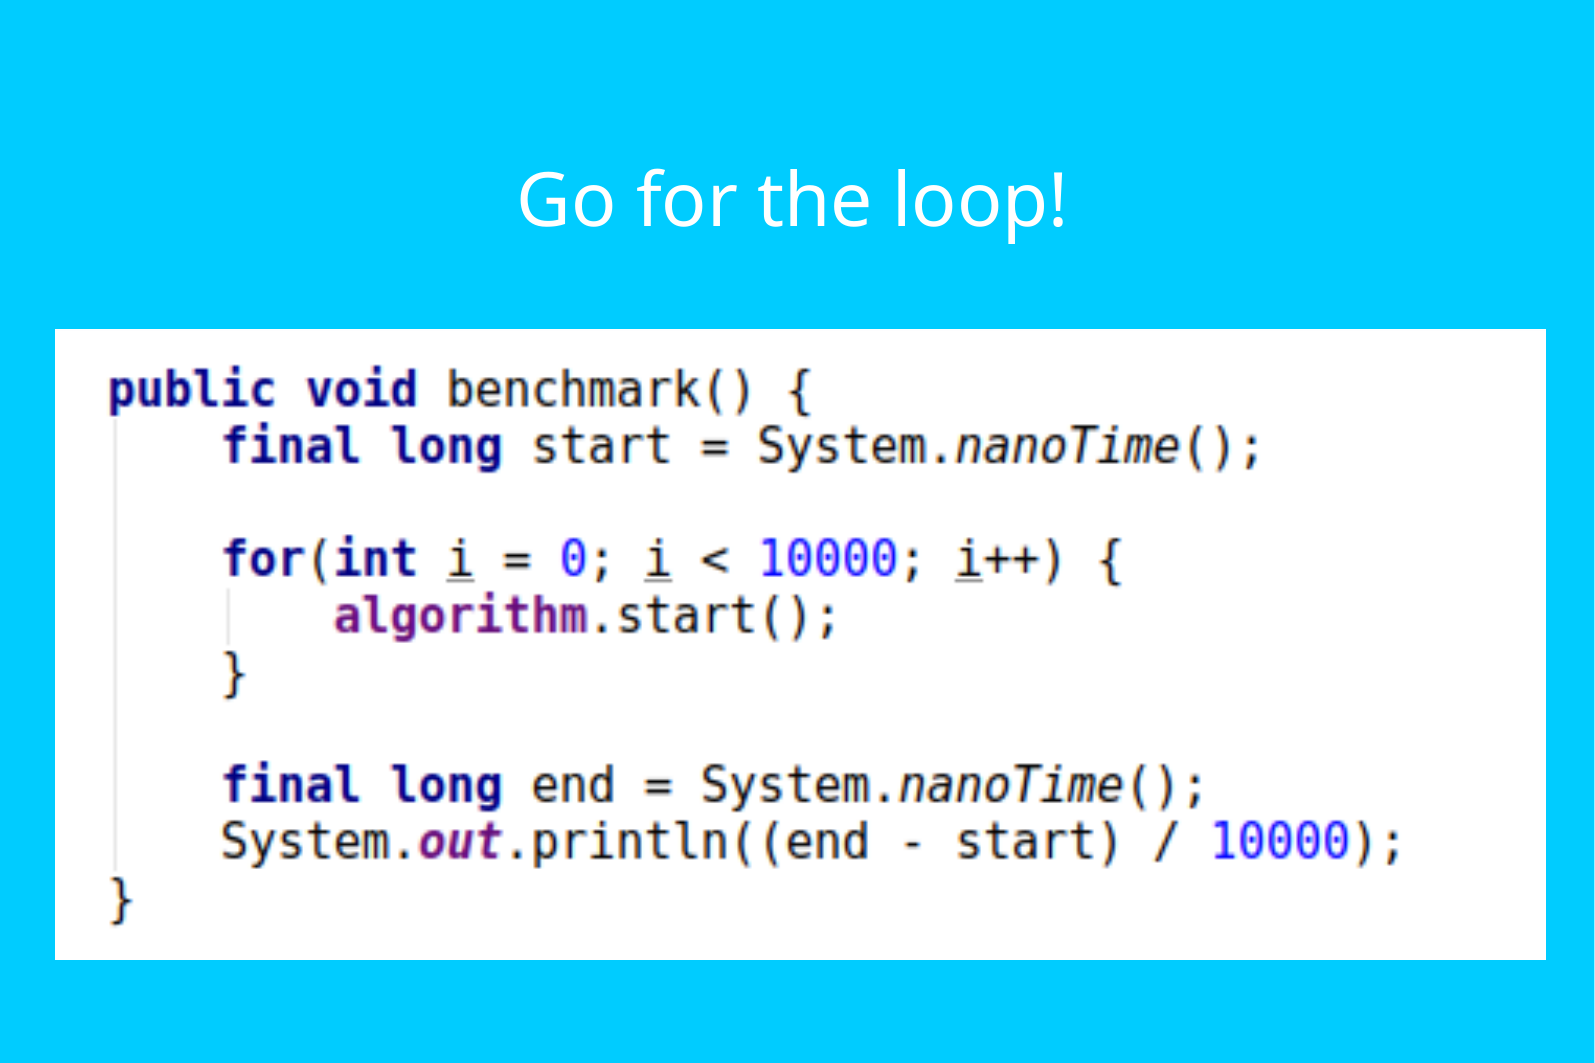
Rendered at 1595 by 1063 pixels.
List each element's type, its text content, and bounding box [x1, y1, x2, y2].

picture [56, 330, 1545, 959]
text_box Go for the loop! [79, 42, 1515, 329]
